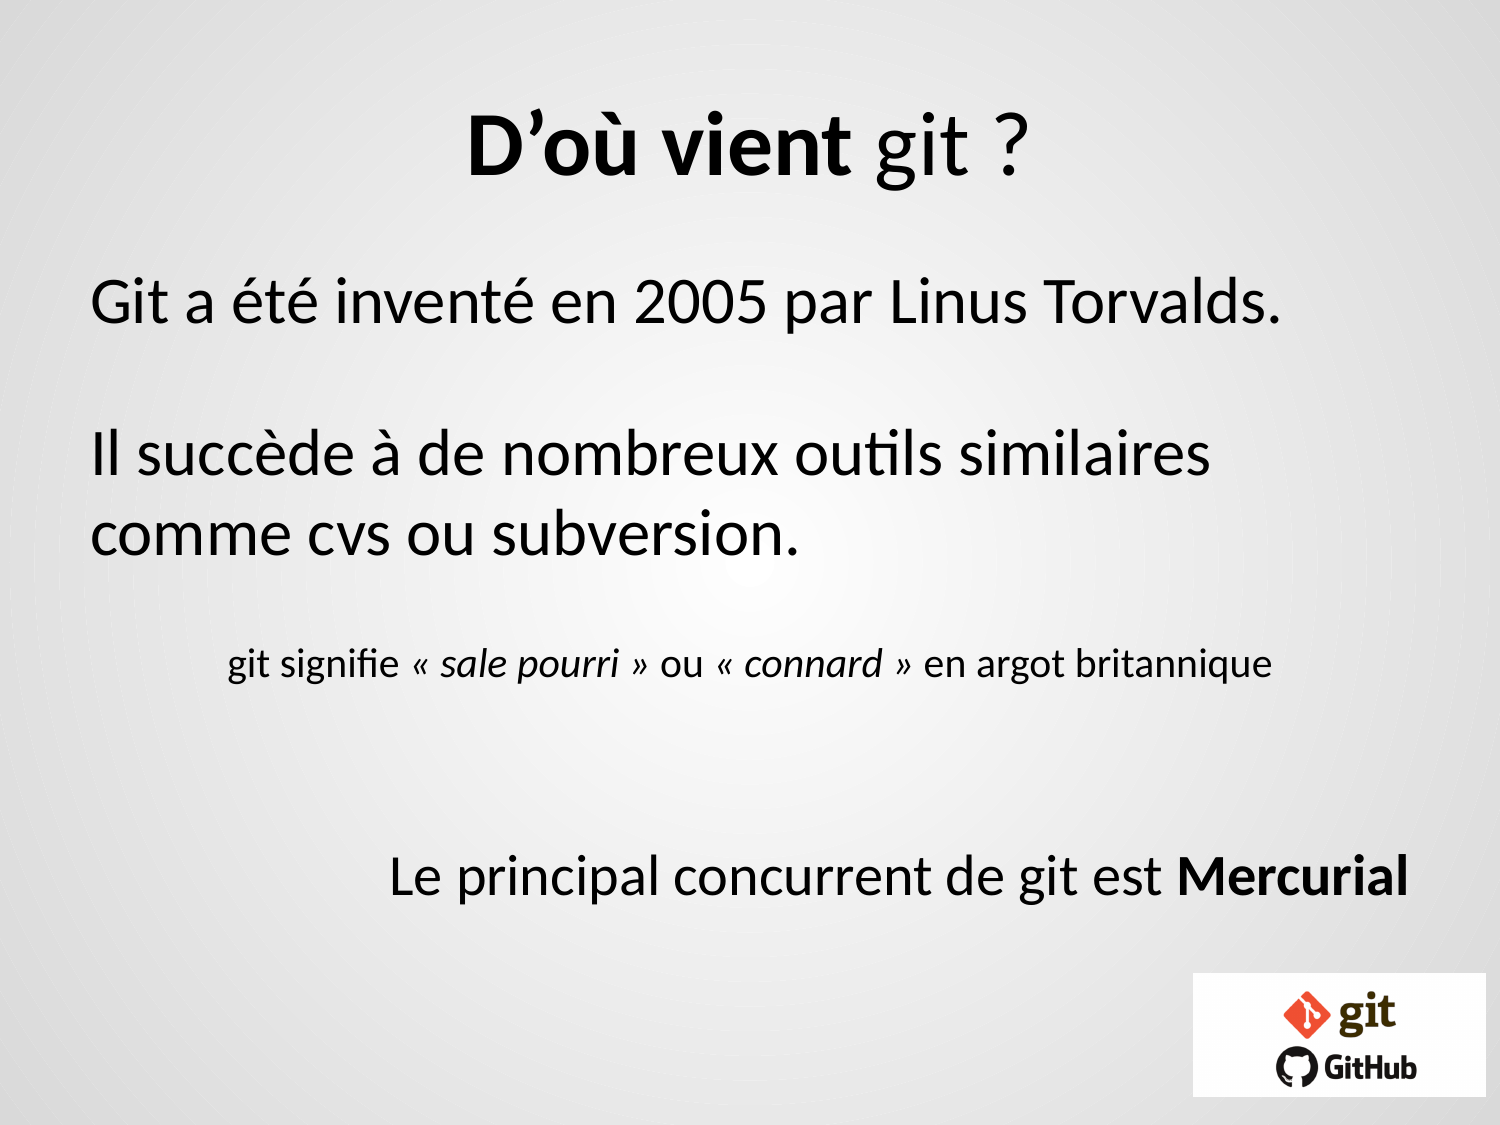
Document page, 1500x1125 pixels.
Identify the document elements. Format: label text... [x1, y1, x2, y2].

list Git a été inventé en 2005 par Linus Torvalds. Il succède à de nombreux outils similaires comme cvs ou subversion. git signifie « sale pourri » ou « connard » en argot britannique Le principal concurrent de git est Mercurial [75, 249, 1425, 992]
picture [1193, 973, 1486, 1097]
title D’où vient git ? [75, 45, 1425, 233]
